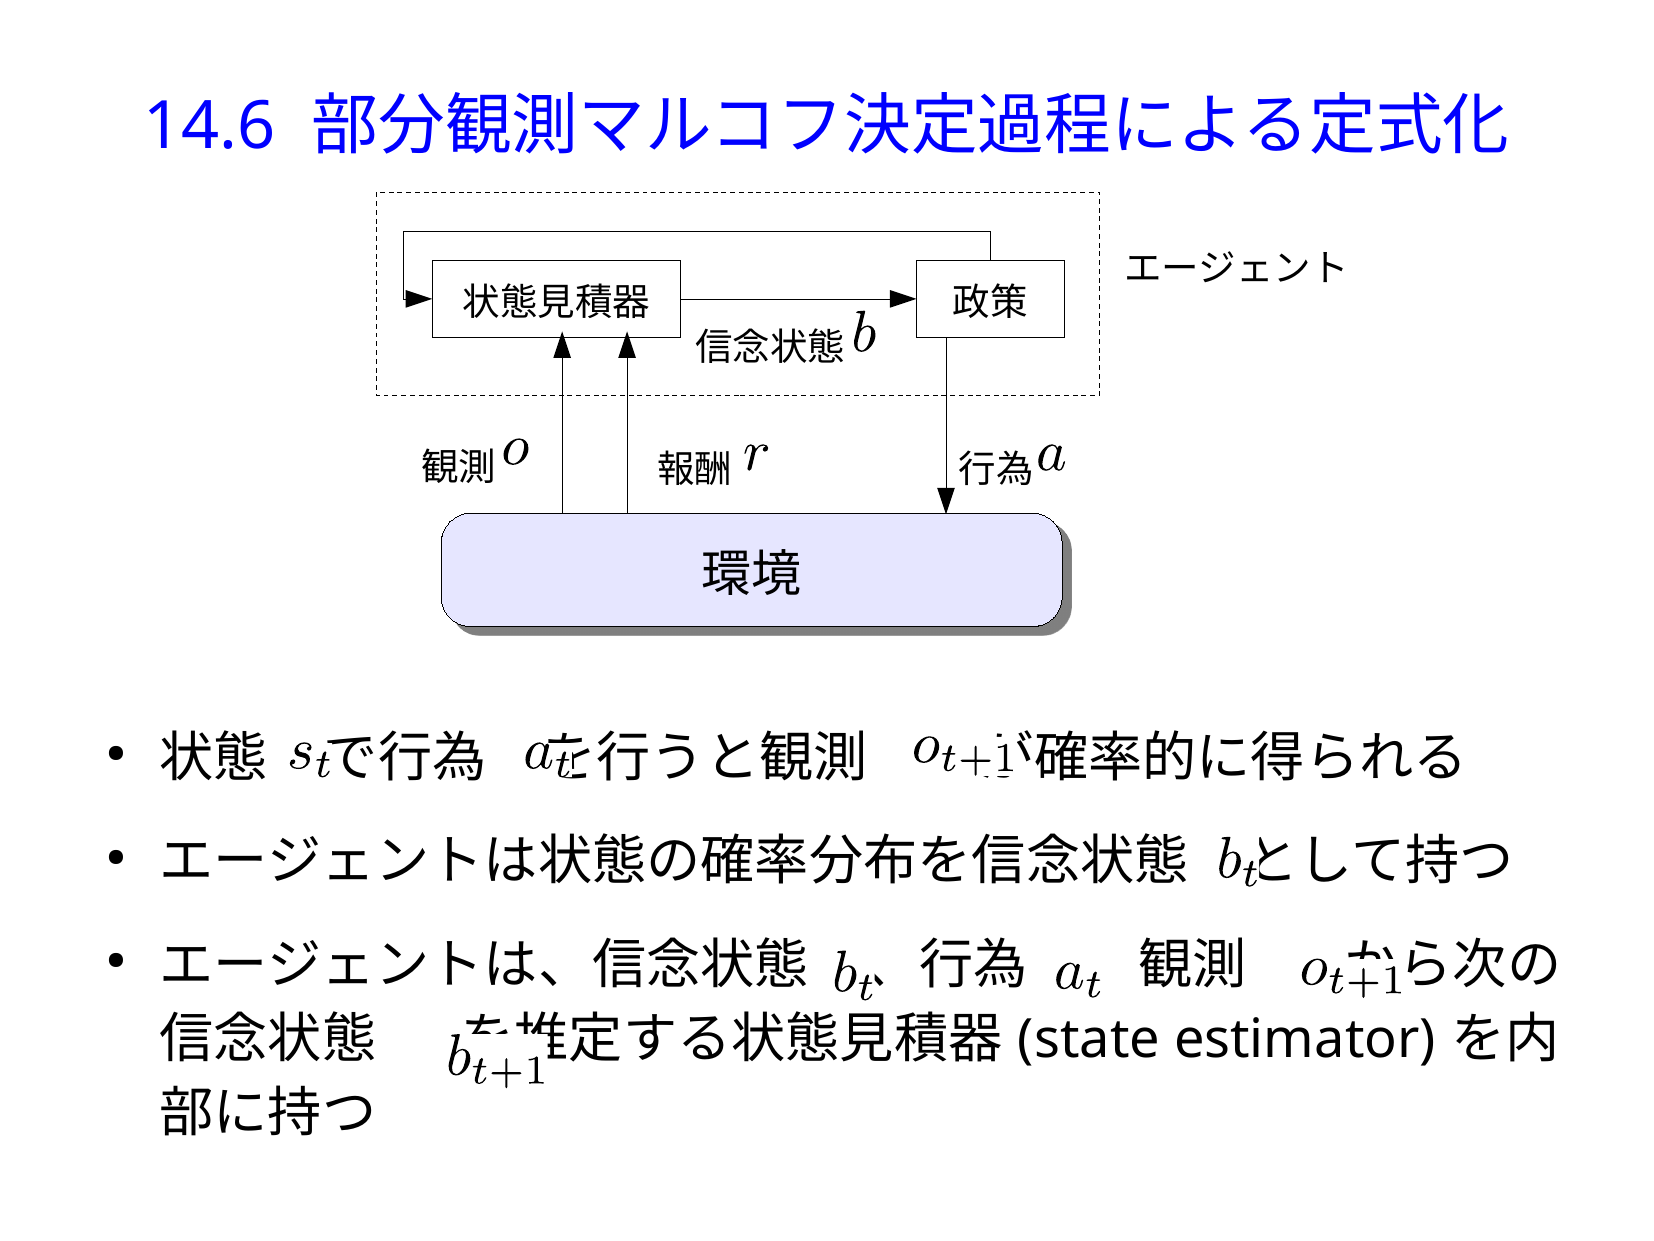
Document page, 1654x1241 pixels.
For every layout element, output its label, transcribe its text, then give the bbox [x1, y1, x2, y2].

text_box [1053, 962, 1103, 998]
text_box 行為 [943, 431, 1049, 503]
text_box [1299, 958, 1405, 999]
list 状態 で行為 を行うと観測 が確率的に得られる エージェントは状態の確率分布を信念状態 として持つ エージェントは、信念状態 、行為 、観測 から次の信念状態 を推定する状態見積器(state estimator)を内部に持つ [88, 717, 1577, 1184]
text_box 信念状態 [680, 309, 860, 382]
picture [1038, 444, 1066, 471]
text_box [523, 742, 572, 778]
title 14.6 部分観測マルコフ決定過程による定式化 [82, 49, 1571, 196]
text_box [831, 950, 875, 1001]
text_box エージェント [1109, 230, 1365, 303]
picture [744, 444, 769, 471]
text_box [286, 742, 333, 778]
text_box 状態見積器 [432, 260, 681, 338]
text_box 報酬 [642, 431, 748, 503]
text_box 政策 [916, 260, 1065, 338]
text_box 環境 [441, 513, 1063, 627]
text_box 観測 [406, 429, 511, 501]
text_box [1216, 836, 1260, 887]
text_box [445, 1034, 548, 1089]
picture [853, 310, 876, 352]
text_box [911, 736, 1017, 776]
picture [503, 438, 529, 465]
